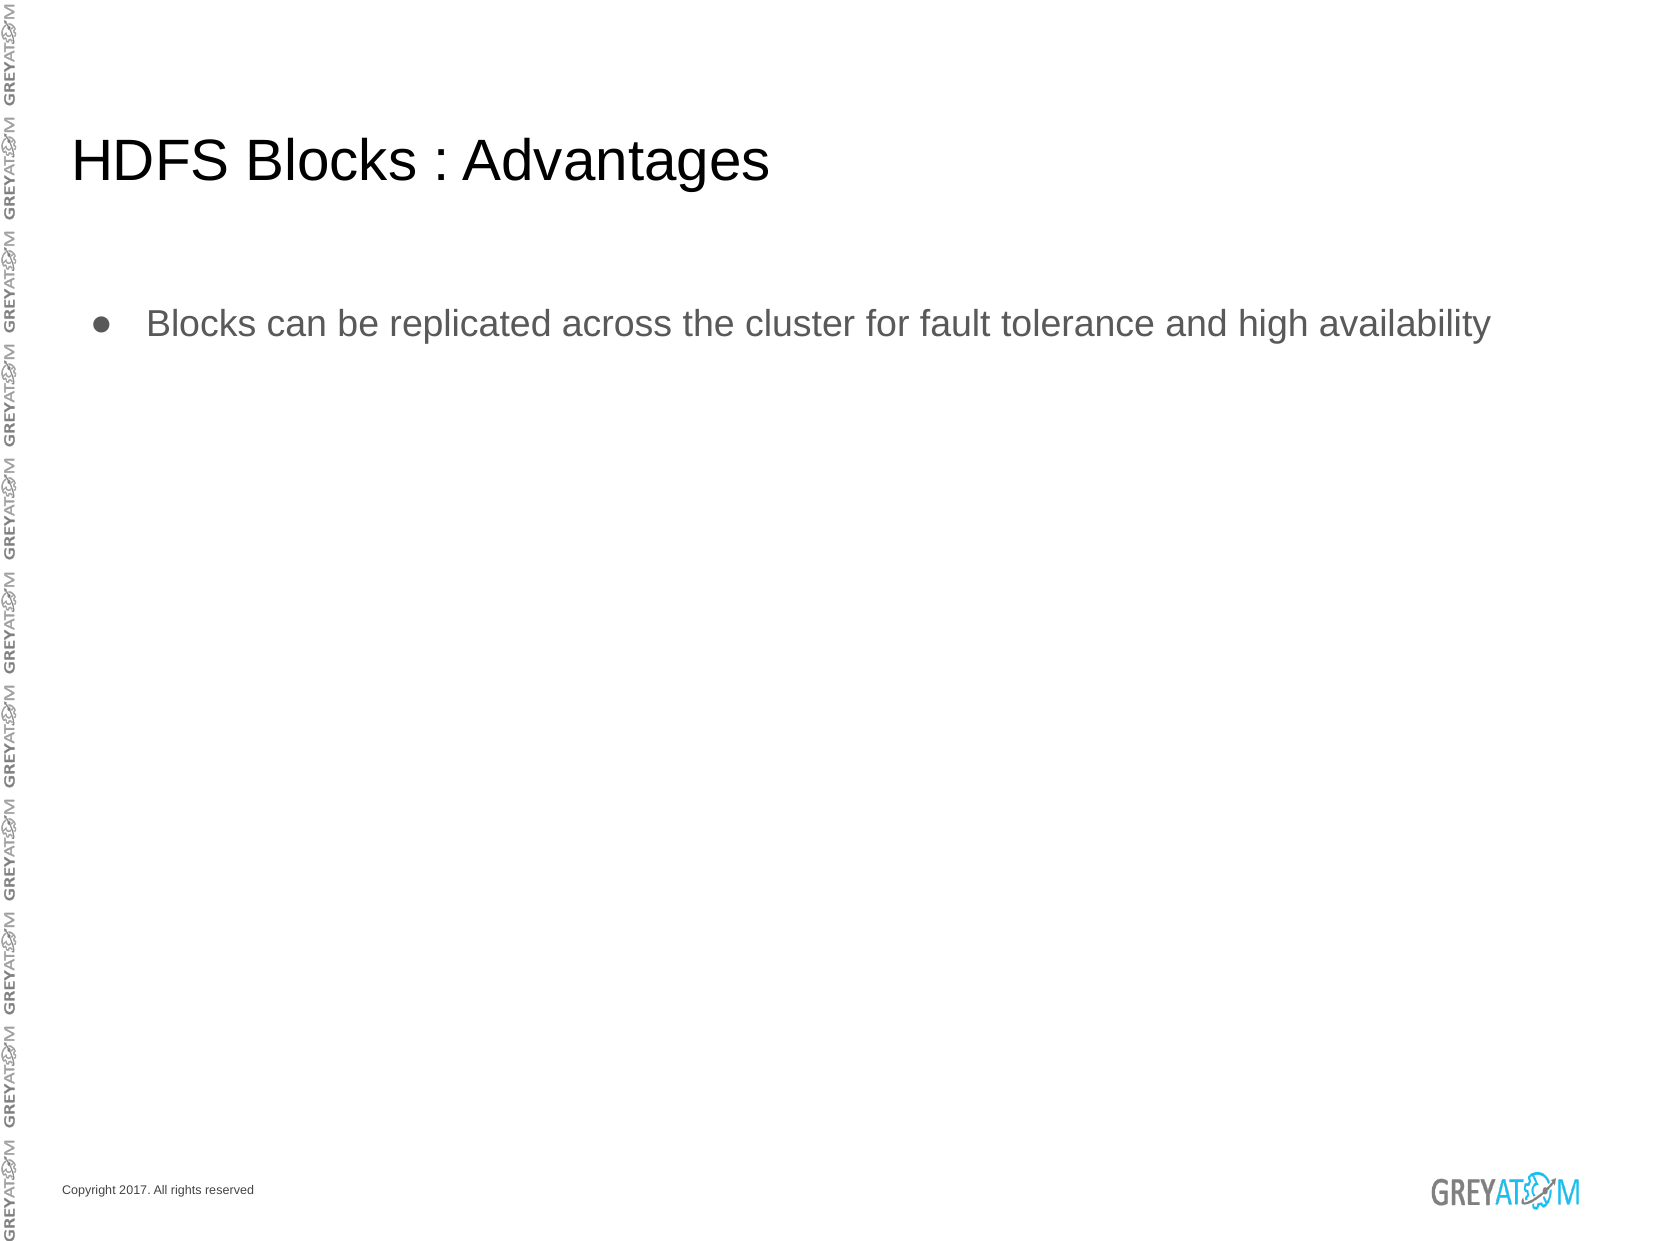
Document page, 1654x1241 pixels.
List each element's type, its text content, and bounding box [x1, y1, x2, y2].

picture [1, 1026, 17, 1128]
picture [1, 799, 17, 901]
picture [1, 1140, 17, 1241]
picture [1, 4, 17, 106]
picture [1, 344, 17, 447]
picture [1, 685, 17, 788]
text_box Blocks can be replicated across the cluster for fault tolerance and high availability [56, 277, 1597, 1102]
picture [1, 572, 17, 674]
picture [1, 912, 17, 1015]
picture [1, 458, 17, 560]
picture [1, 231, 17, 333]
text_box HDFS Blocks : Advantages [56, 107, 1597, 245]
picture [1430, 1168, 1581, 1212]
picture [1, 117, 17, 220]
